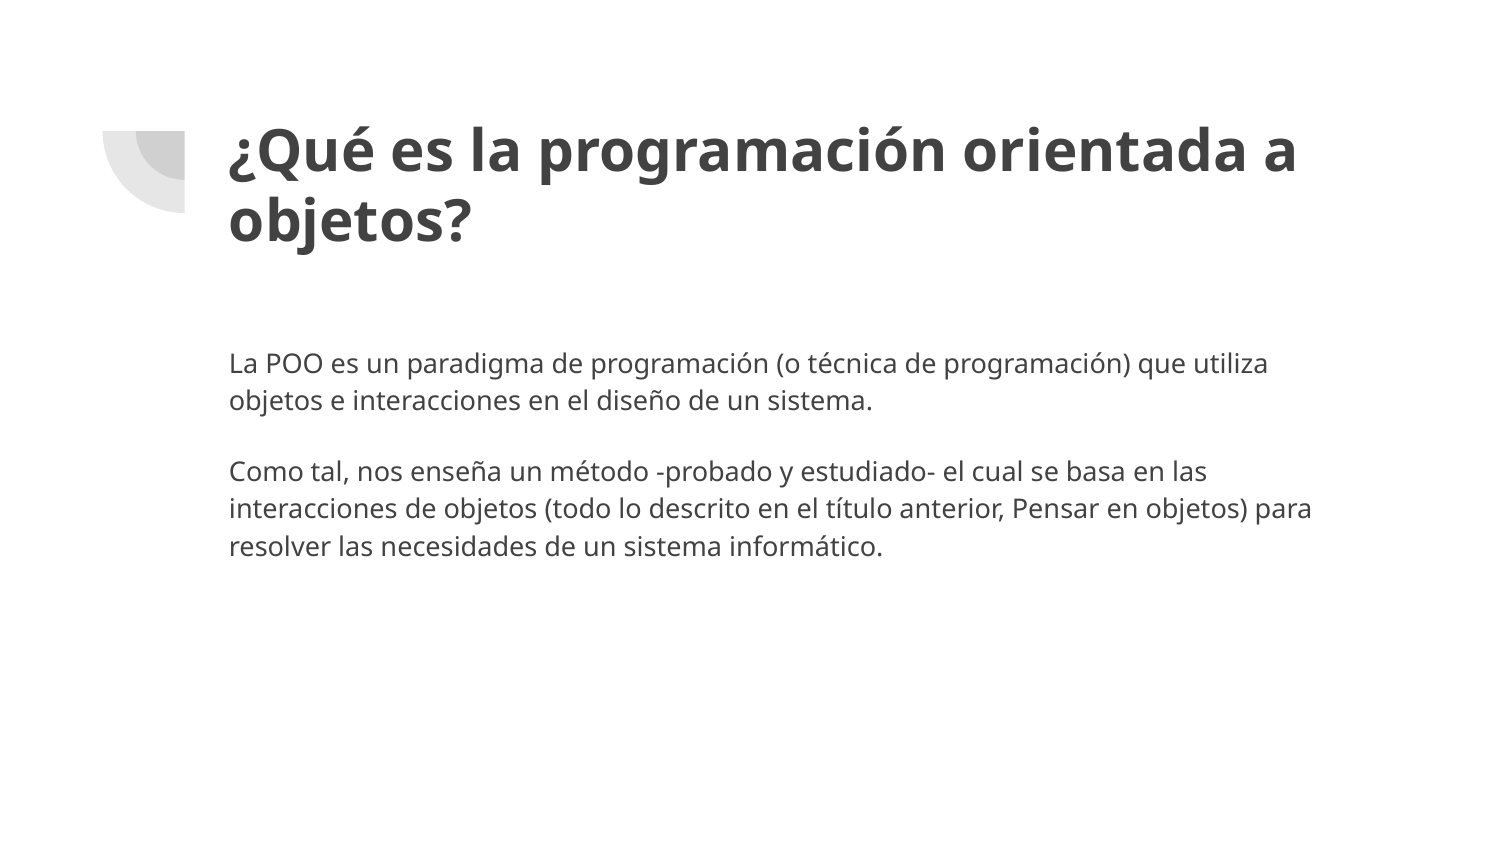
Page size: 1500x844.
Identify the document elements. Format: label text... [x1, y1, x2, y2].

list La POO es un paradigma de programación (o técnica de programación) que utiliza objetos e interacciones en el diseño de un sistema. Como tal, nos enseña un método -probado y estudiado- el cual se basa en las interacciones de objetos (todo lo descrito en el título anterior, Pensar en objetos) para resolver las necesidades de un sistema informático. [213, 326, 1368, 744]
title ¿Qué es la programación orientada a objetos? [213, 98, 1368, 263]
